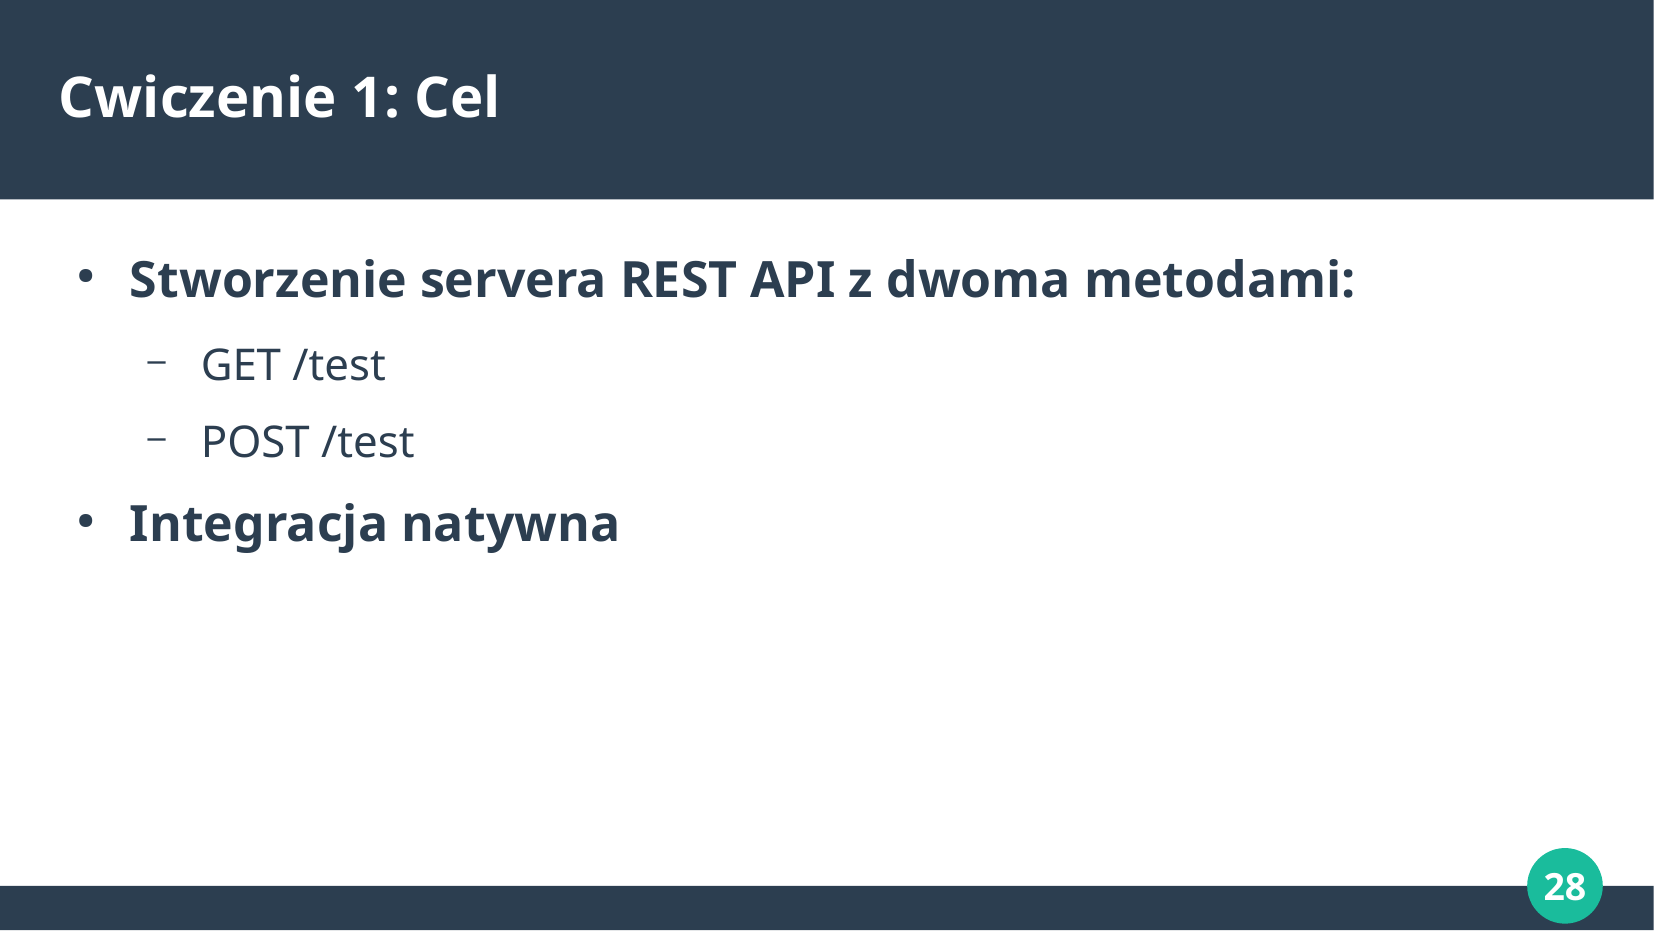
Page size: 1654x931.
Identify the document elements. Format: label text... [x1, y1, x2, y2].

list Stworzenie servera REST API z dwoma metodami: GET /test POST /test Integracja natywna [59, 243, 1538, 864]
title Cwiczenie 1: Cel [59, 37, 1595, 156]
